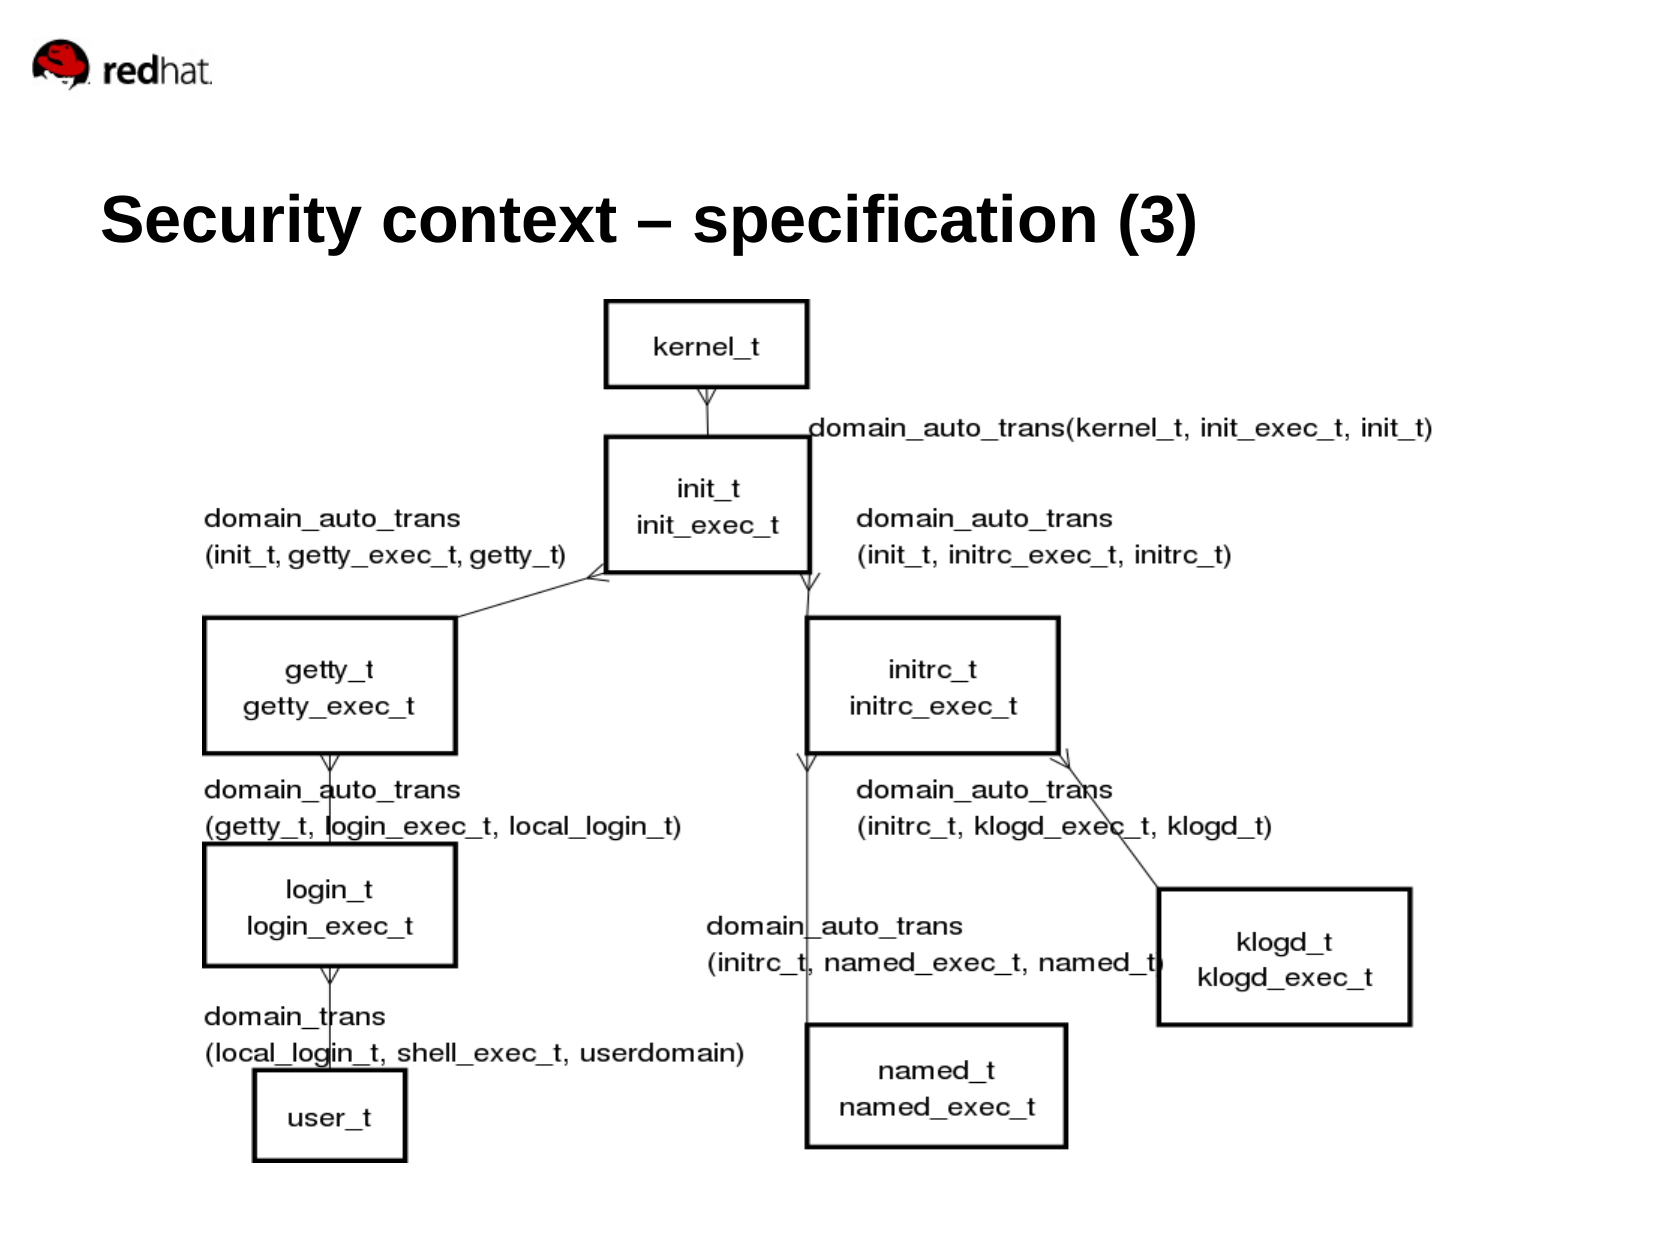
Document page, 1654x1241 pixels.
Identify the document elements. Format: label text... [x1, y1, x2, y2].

picture [202, 299, 1451, 1163]
title Security context – specification (3) [100, 164, 1506, 275]
picture [31, 37, 212, 98]
